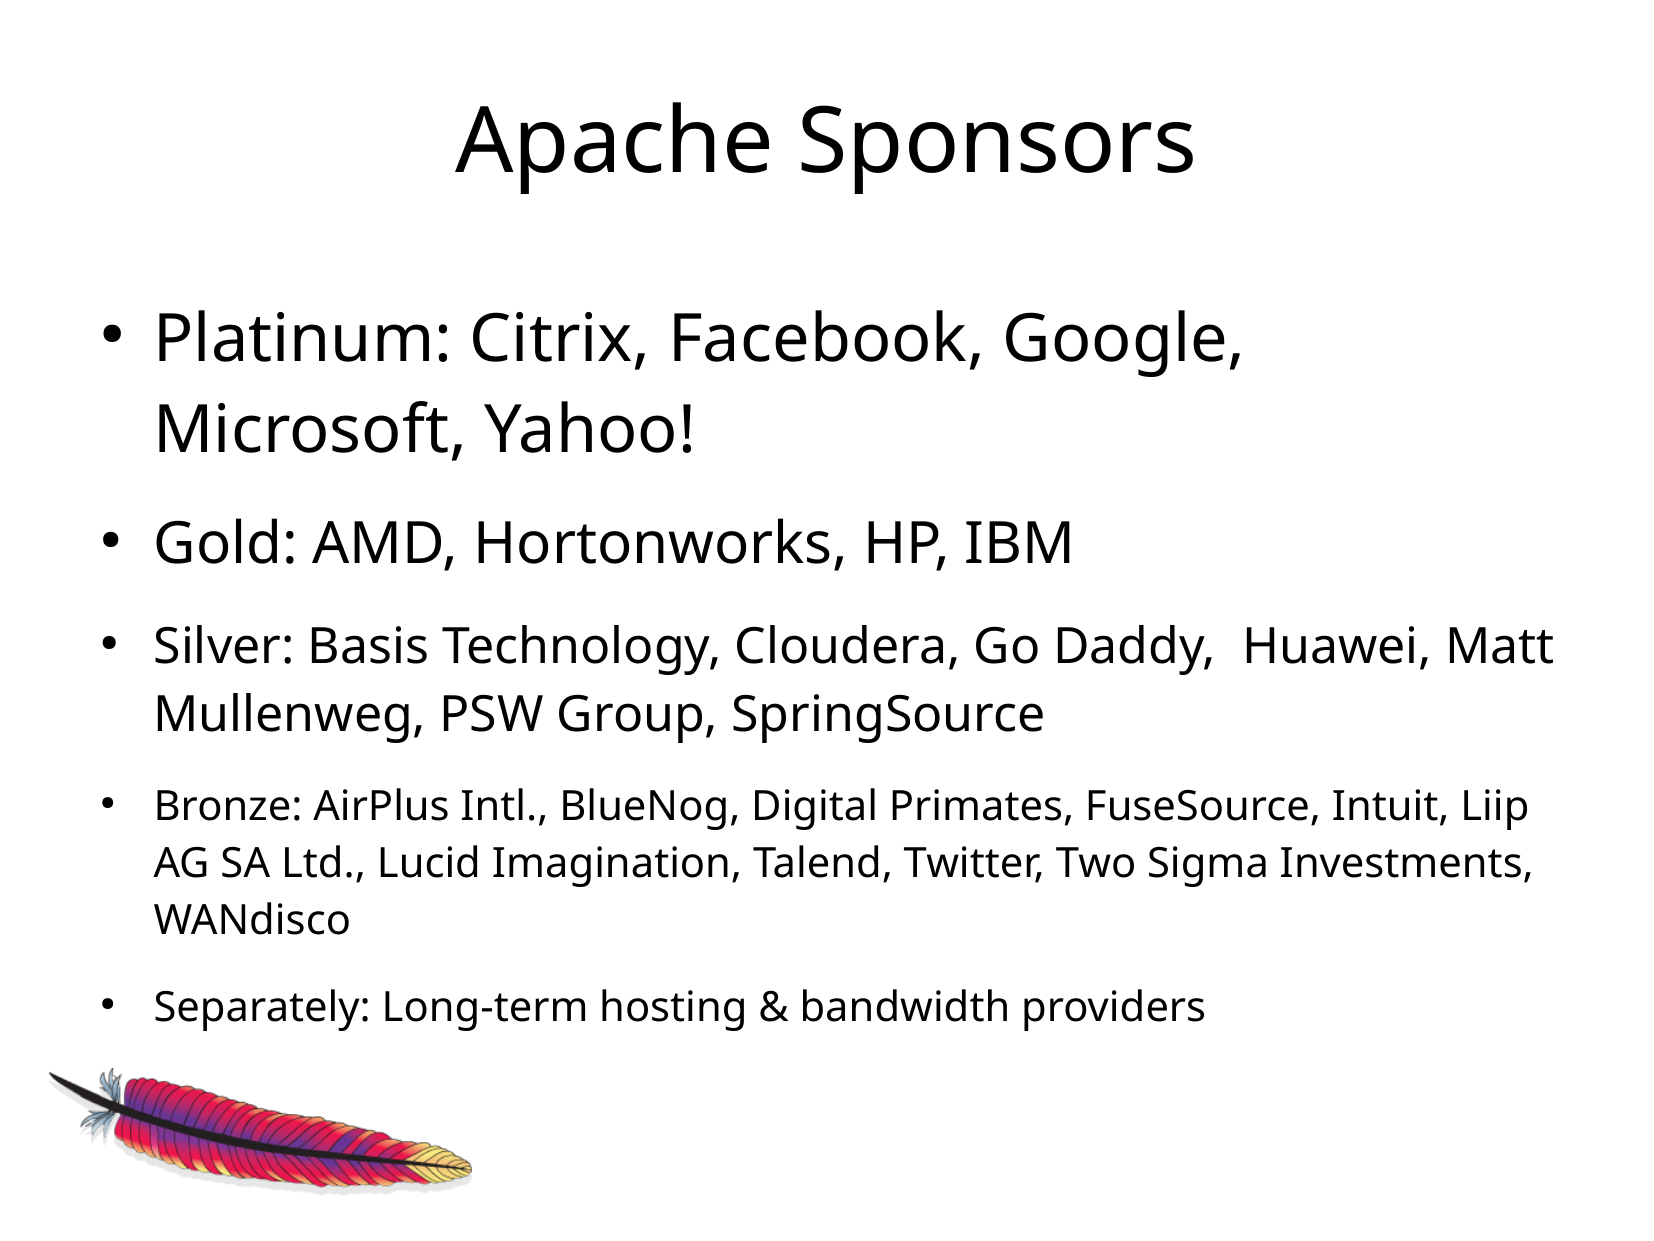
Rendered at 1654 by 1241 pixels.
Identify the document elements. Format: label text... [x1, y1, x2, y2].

title Apache Sponsors [82, 49, 1571, 226]
picture [45, 1064, 477, 1200]
list Platinum: Citrix, Facebook, Google, Microsoft, Yahoo! Gold: AMD, Hortonworks, HP, IBM Silver: Basis Technology, Cloudera, Go Daddy, Huawei, Matt Mullenweg, PSW Group, SpringSource Bronze: AirPlus Intl., BlueNog, Digital Primates, FuseSource, Intuit, Liip AG SA Ltd., Lucid Imagination, Talend, Twitter, Two Sigma Investments, WANdisco Separately: Long-term hosting & bandwidth providers [82, 290, 1571, 1109]
